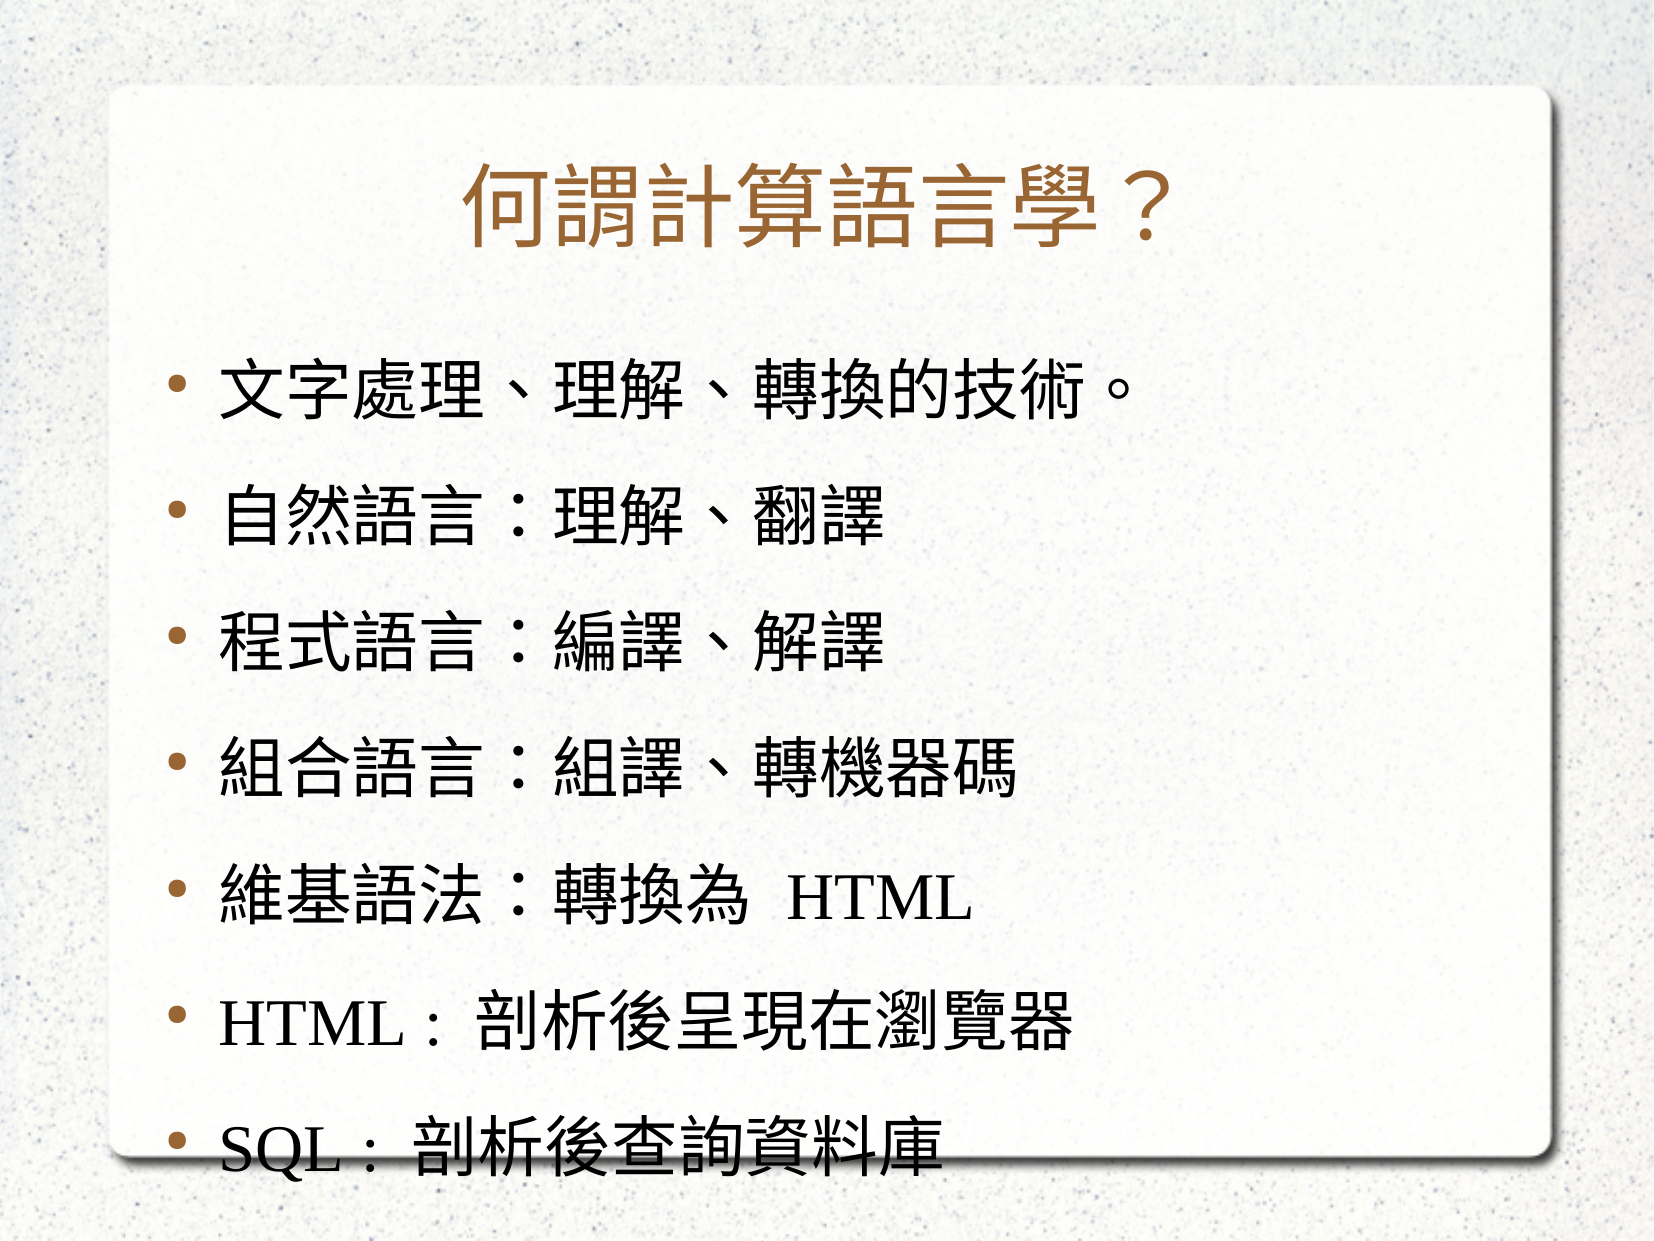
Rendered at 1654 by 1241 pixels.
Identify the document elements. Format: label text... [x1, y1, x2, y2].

picture [0, 0, 1654, 1241]
list 文字處理、理解、轉換的技術。 自然語言：理解、翻譯 程式語言：編譯、解譯 組合語言：組譯、轉機器碼 維基語法：轉換為 HTML HTML : 剖析後呈現在瀏覽器 SQL : 剖析後查詢資料庫 Google : 剖析後查詢網路資料 [147, 336, 1506, 1143]
title 何謂計算語言學？ [118, 96, 1536, 304]
